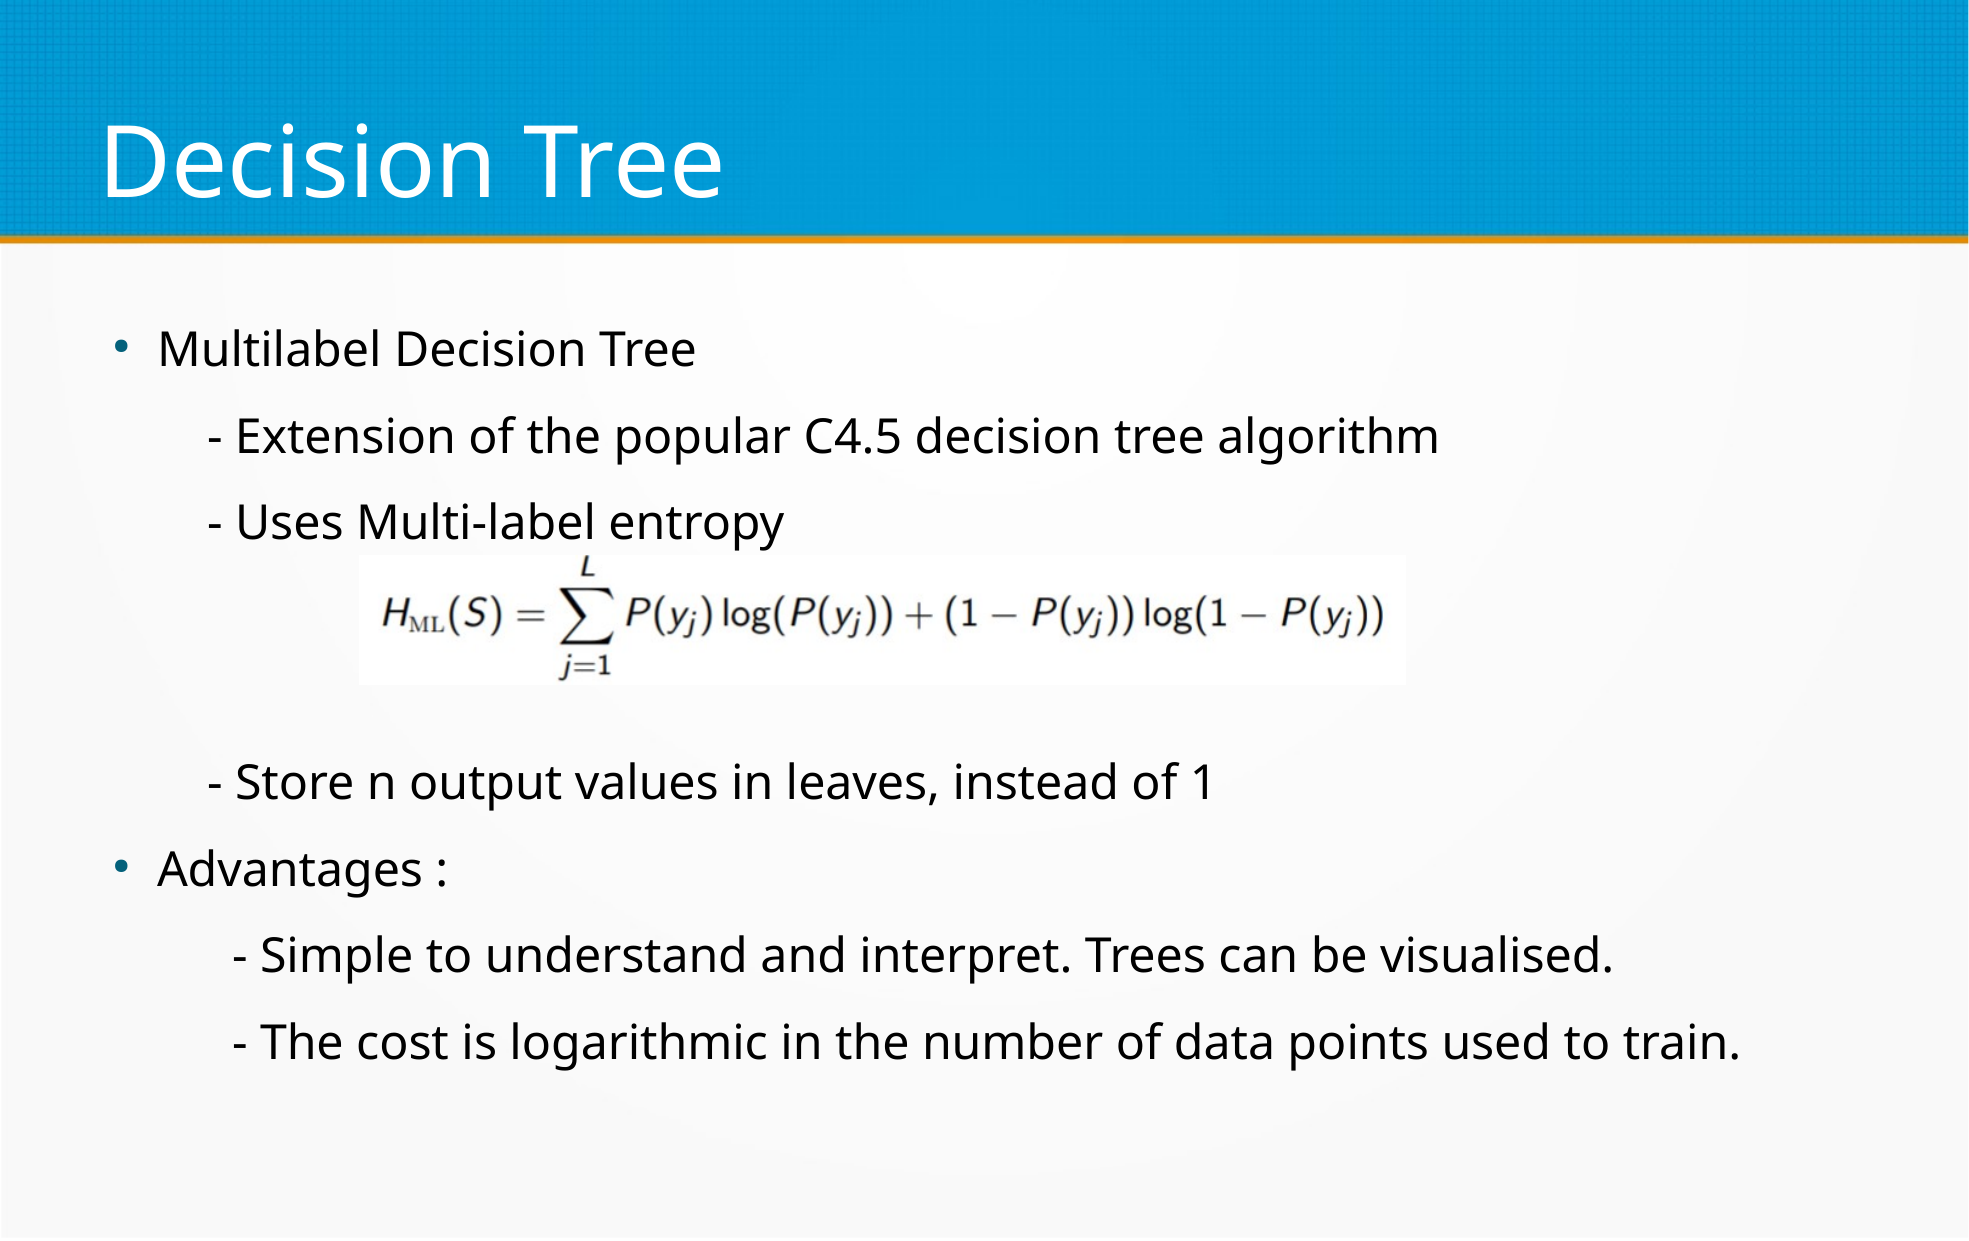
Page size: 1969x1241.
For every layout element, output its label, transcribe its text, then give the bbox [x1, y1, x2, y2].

picture [0, 233, 1969, 1241]
title Decision Tree [98, 19, 1870, 227]
list Multilabel Decision Tree - Extension of the popular C4.5 decision tree algorithm - Uses Multi-label entropy - Store n output values in leaves, instead of 1 Advantages : - Simple to understand and interpret. Trees can be visualised. - The cost is logarithmic in the number of data points used to train. [98, 315, 1861, 1081]
